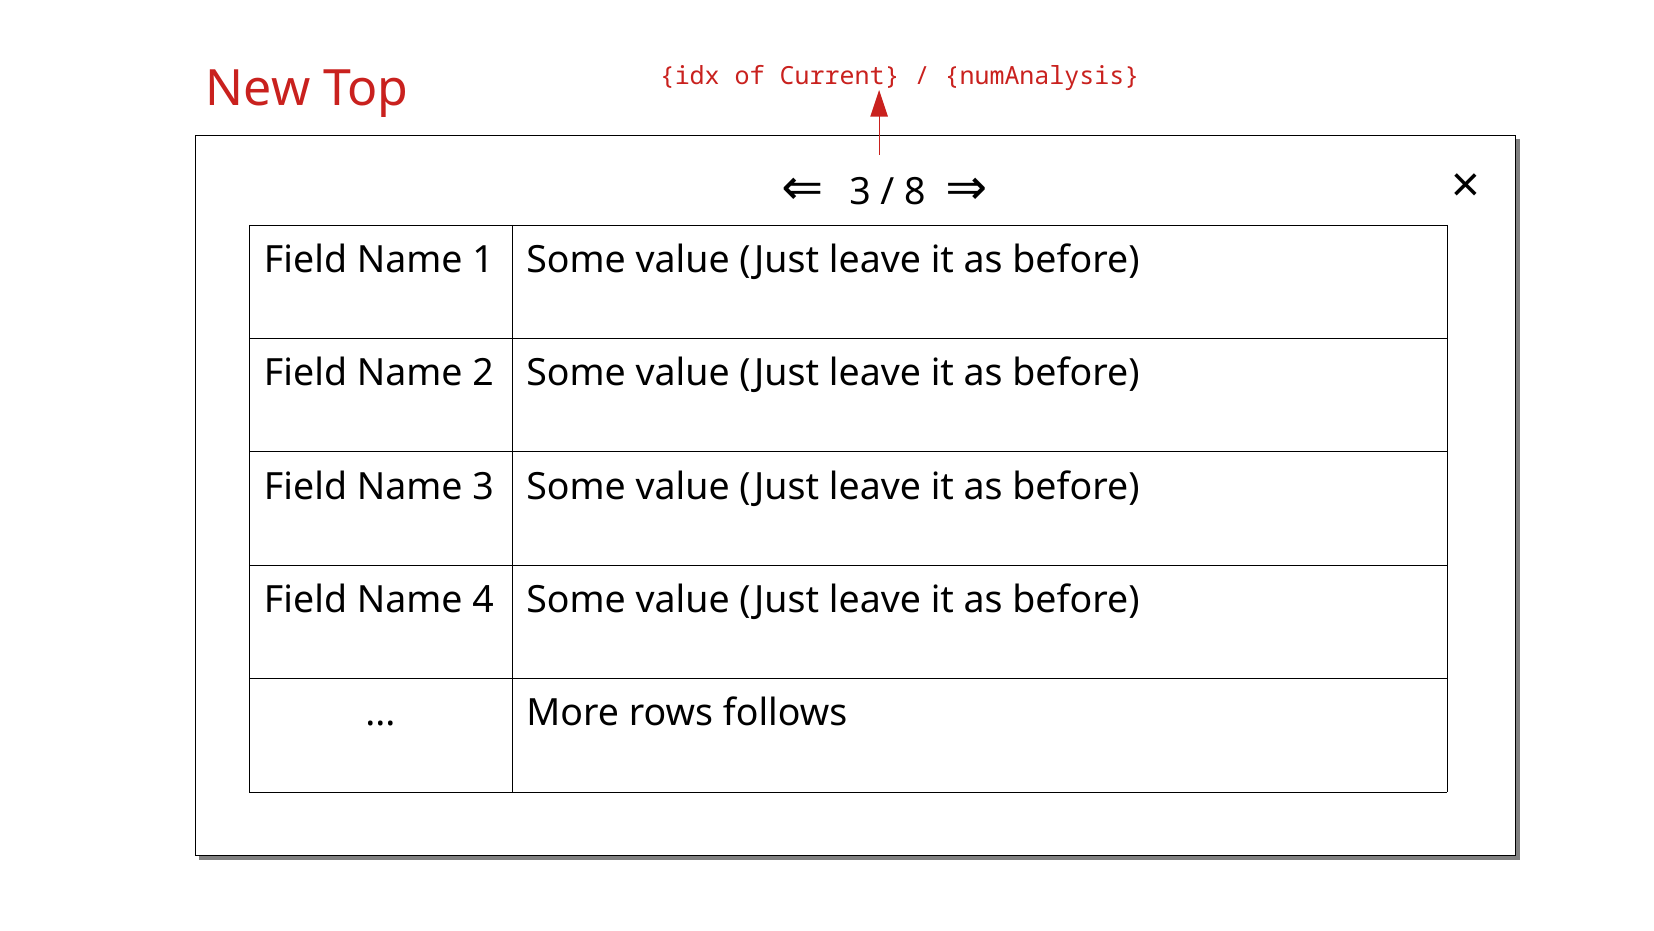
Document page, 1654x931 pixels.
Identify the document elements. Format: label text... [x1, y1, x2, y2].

table_header Field Name 1 [250, 226, 512, 338]
table_cell Field Name 2 [250, 339, 512, 451]
table_cell Some value (Just leave it as before) [513, 566, 1447, 678]
table_cell Field Name 4 [250, 566, 512, 678]
text_box [195, 135, 1516, 856]
text_box × [1416, 135, 1516, 234]
table_cell More rows follows [513, 679, 1447, 792]
text_box {idx of Current} / {numAnalysis} [645, 50, 1075, 91]
table_cell Some value (Just leave it as before) [513, 452, 1447, 565]
table_cell Field Name 3 [250, 452, 512, 565]
text_box New Top [191, 44, 421, 116]
table_cell ... [250, 679, 512, 792]
table_cell Some value (Just leave it as before) [513, 339, 1447, 451]
text_box ⇐ 3 / 8 ⇒ [766, 144, 996, 215]
table_header Some value (Just leave it as before) [513, 226, 1447, 338]
